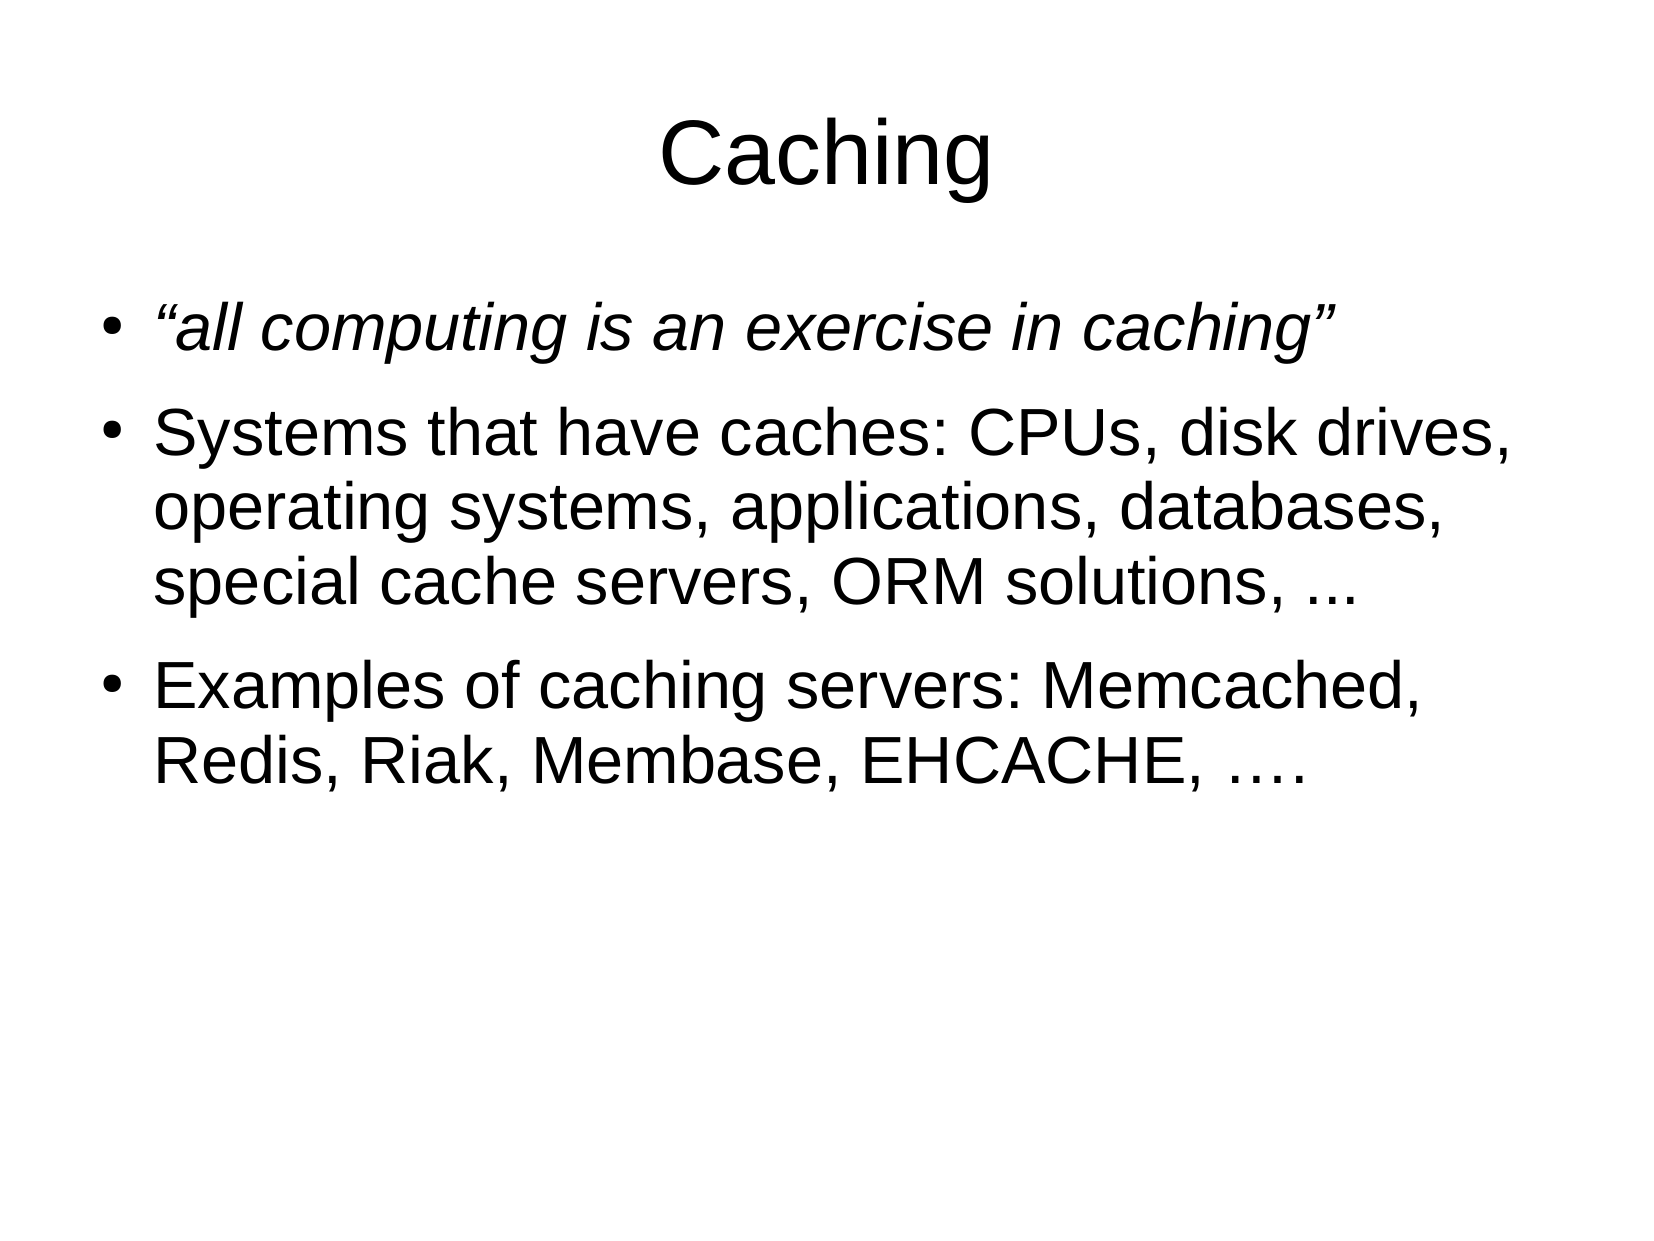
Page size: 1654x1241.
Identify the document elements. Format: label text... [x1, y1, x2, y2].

title Caching [82, 49, 1571, 257]
list “all computing is an exercise in caching” Systems that have caches: CPUs, disk drives, operating systems, applications, databases, special cache servers, ORM solutions, ... Examples of caching servers: Memcached, Redis, Riak, Membase, EHCACHE, …. [82, 290, 1538, 1010]
